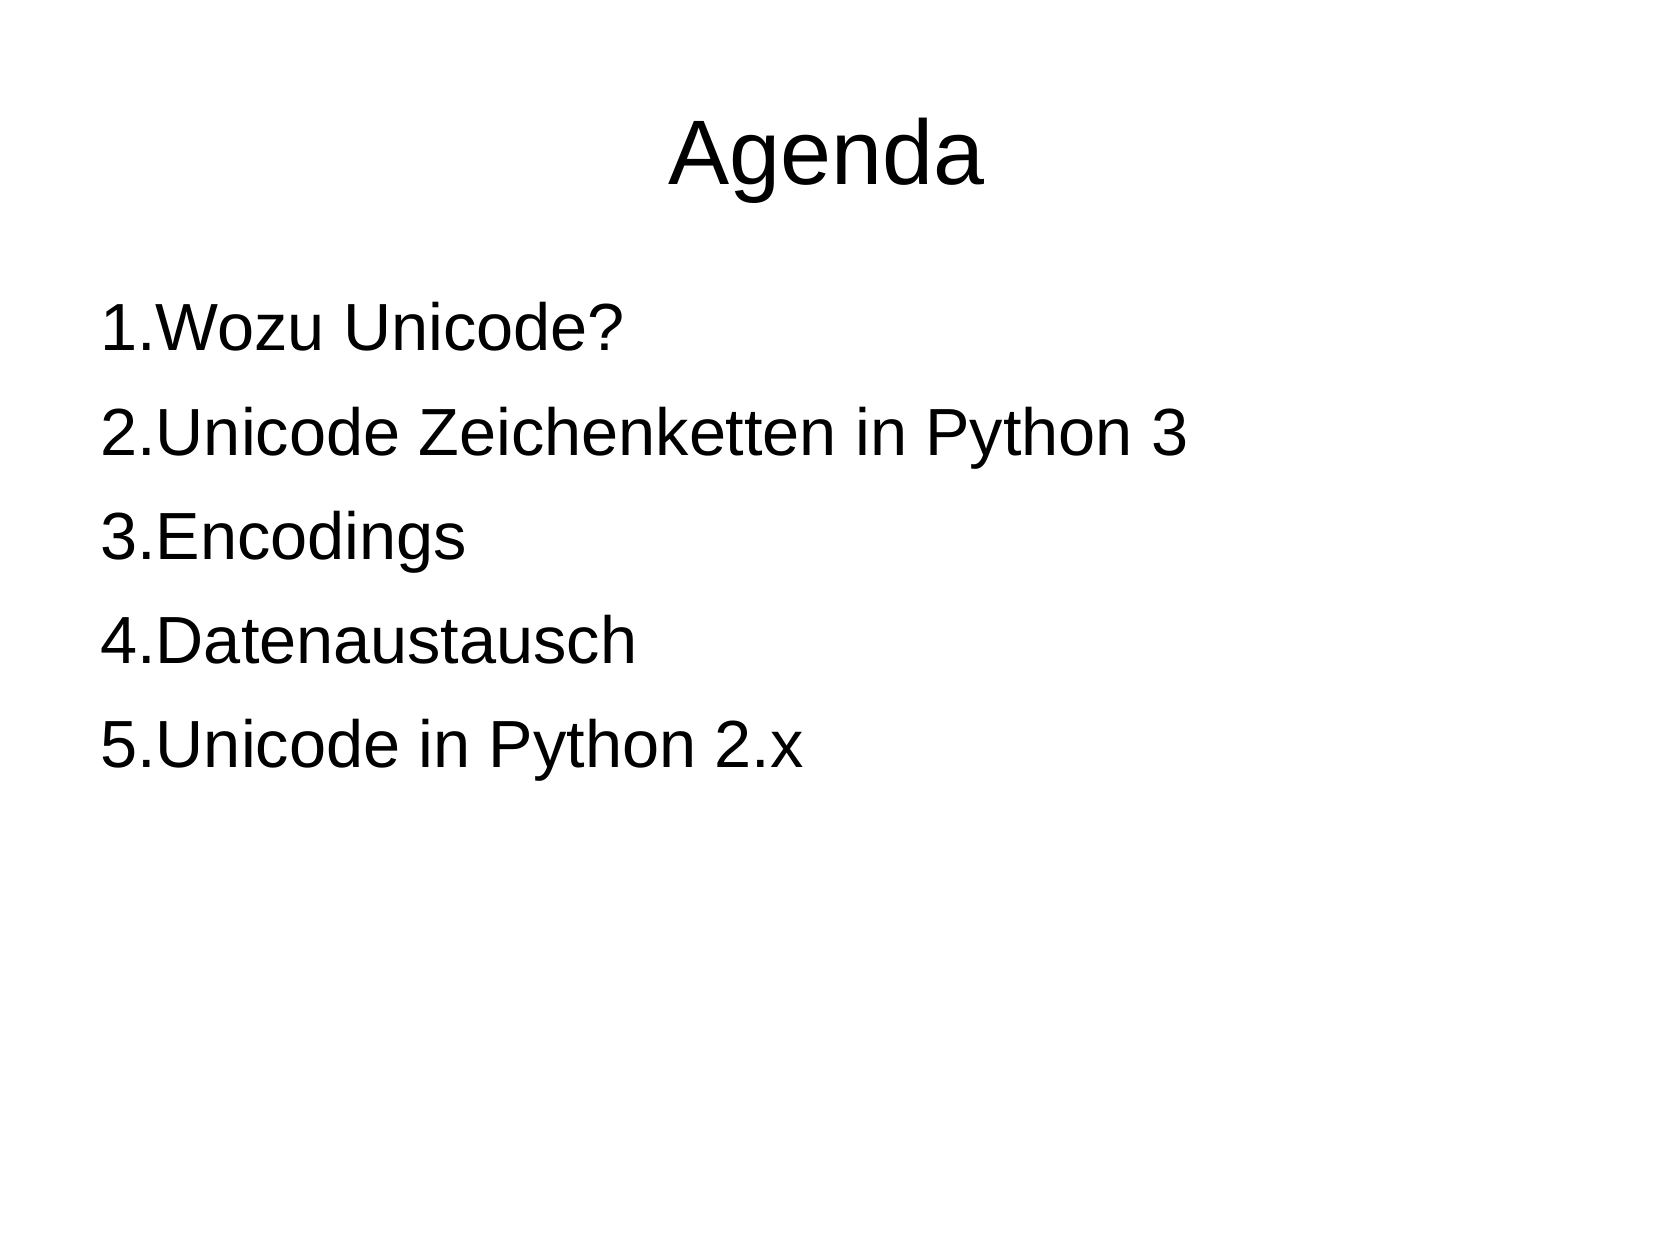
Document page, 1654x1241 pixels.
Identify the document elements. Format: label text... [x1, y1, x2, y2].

title Agenda [82, 49, 1571, 257]
list Wozu Unicode? Unicode Zeichenketten in Python 3 Encodings Datenaustausch Unicode in Python 2.x [82, 290, 1571, 1010]
